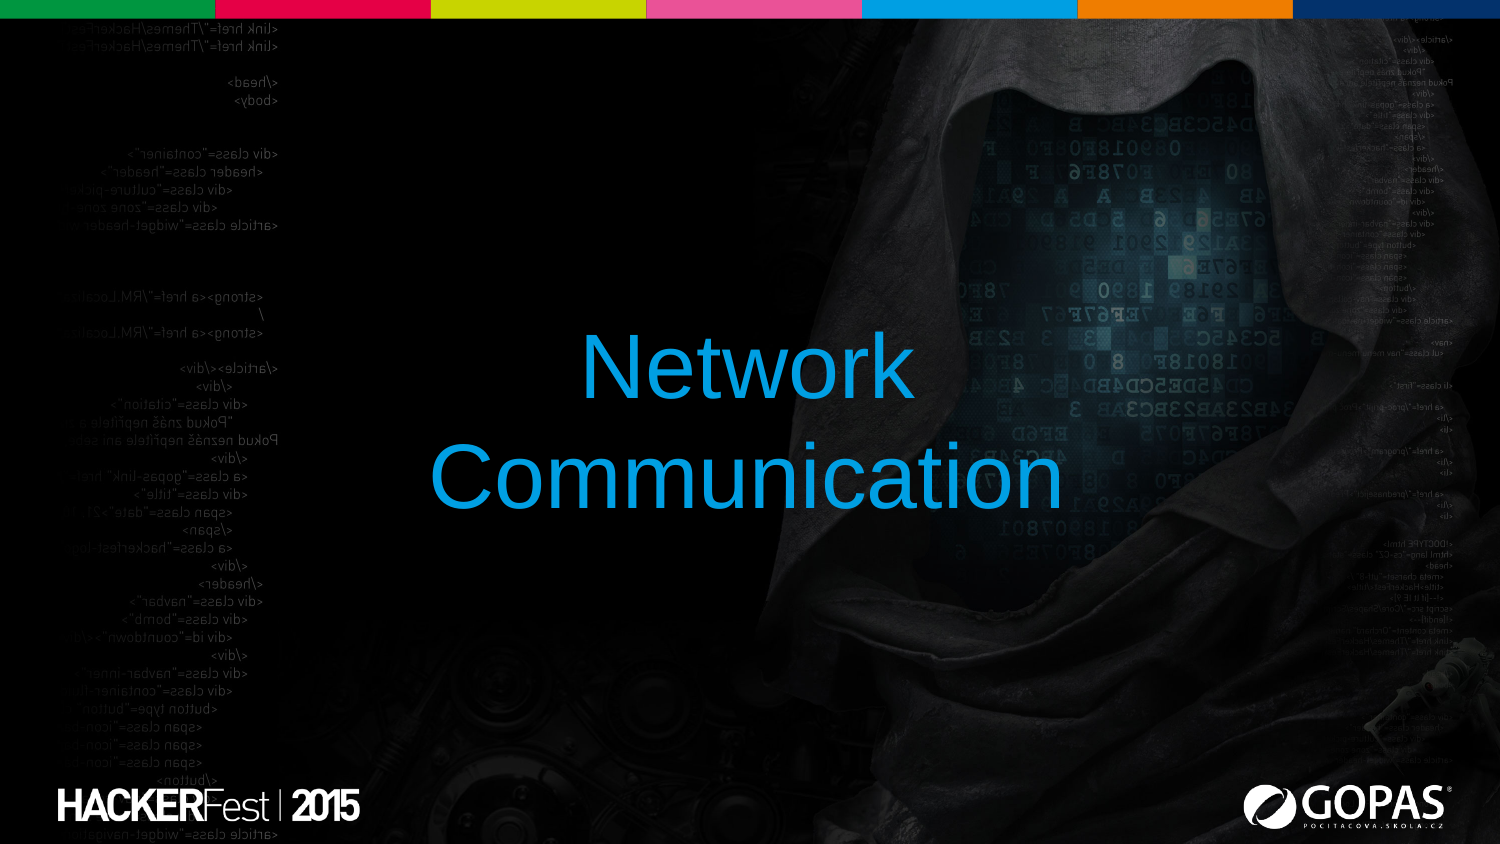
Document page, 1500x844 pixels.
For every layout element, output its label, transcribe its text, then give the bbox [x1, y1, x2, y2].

picture [0, 19, 1500, 844]
text_box Network Communication [287, 299, 1208, 644]
